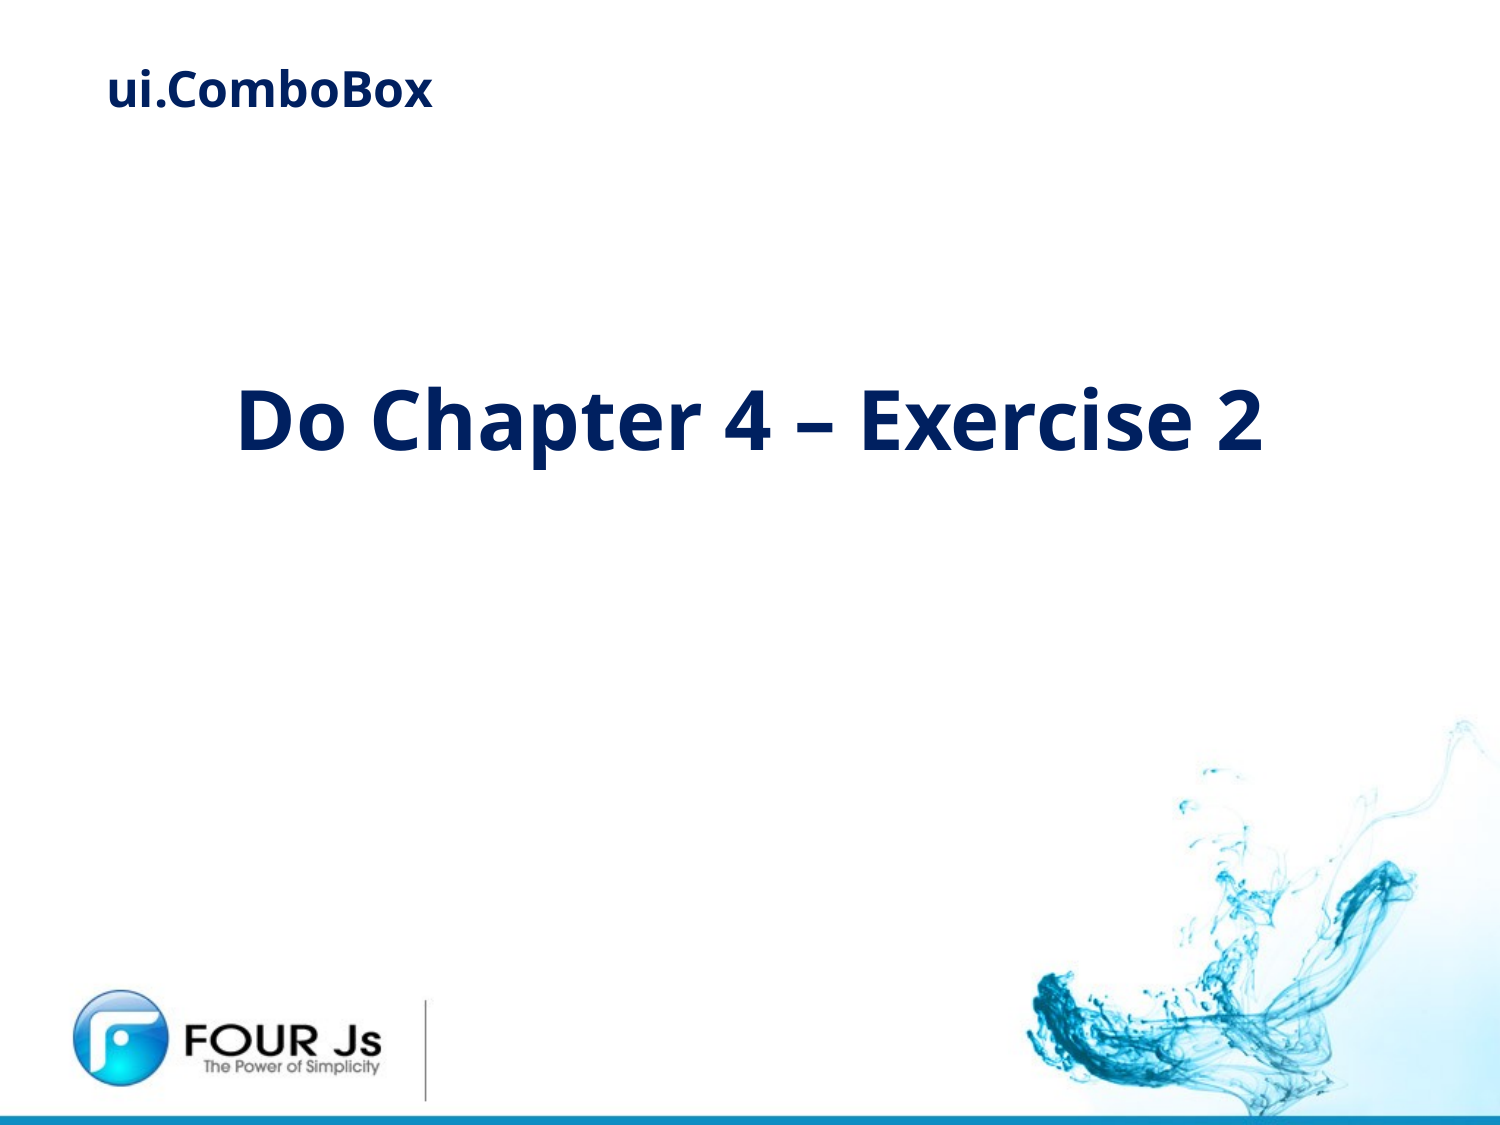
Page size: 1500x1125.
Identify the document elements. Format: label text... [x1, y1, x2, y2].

title ui.ComboBox [106, 35, 1388, 142]
text_box Do Chapter 4 – Exercise 2 [35, 354, 1465, 594]
picture [0, 0, 1500, 1122]
